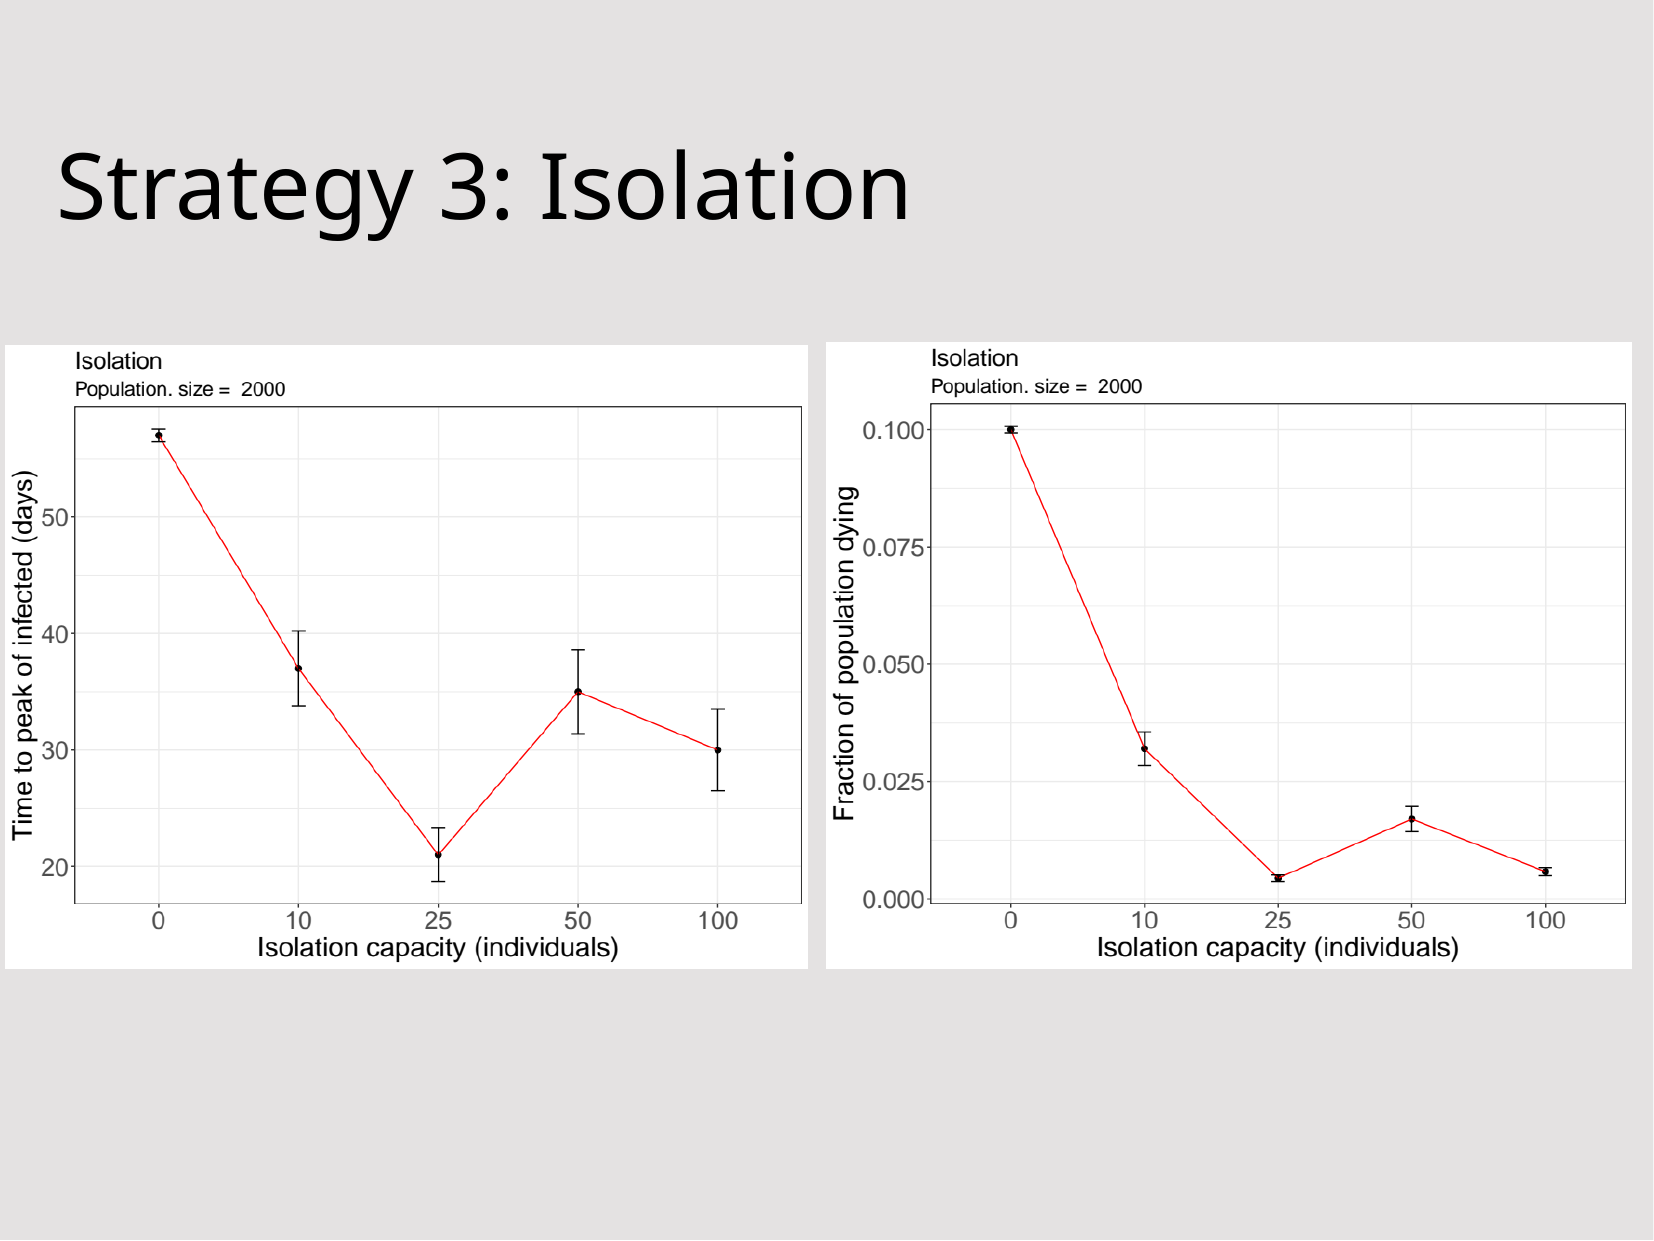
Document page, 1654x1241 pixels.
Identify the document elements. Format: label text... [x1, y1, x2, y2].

picture [826, 342, 1632, 969]
picture [5, 345, 808, 969]
text_box Strategy 3: Isolation [41, 114, 1601, 263]
